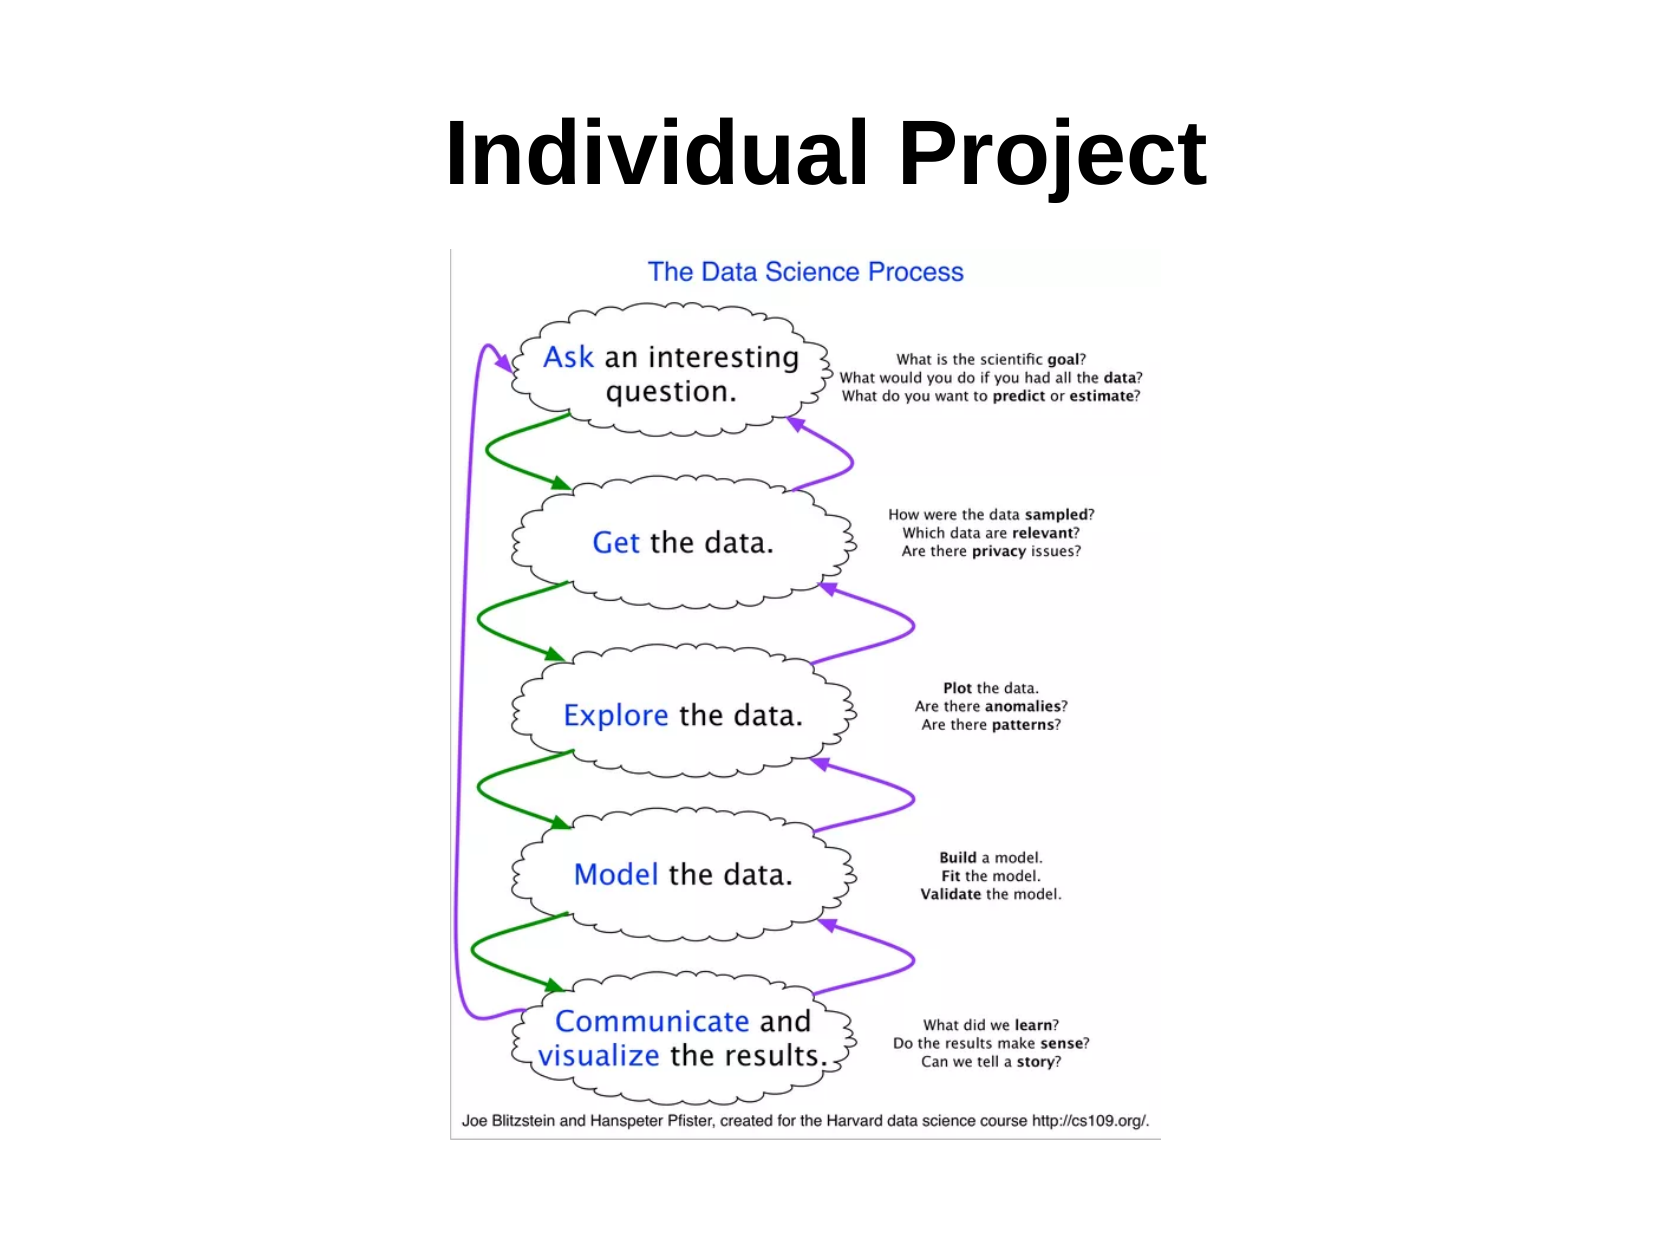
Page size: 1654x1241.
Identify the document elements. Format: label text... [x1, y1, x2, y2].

picture [450, 249, 1161, 1141]
title Individual Project [82, 49, 1571, 257]
